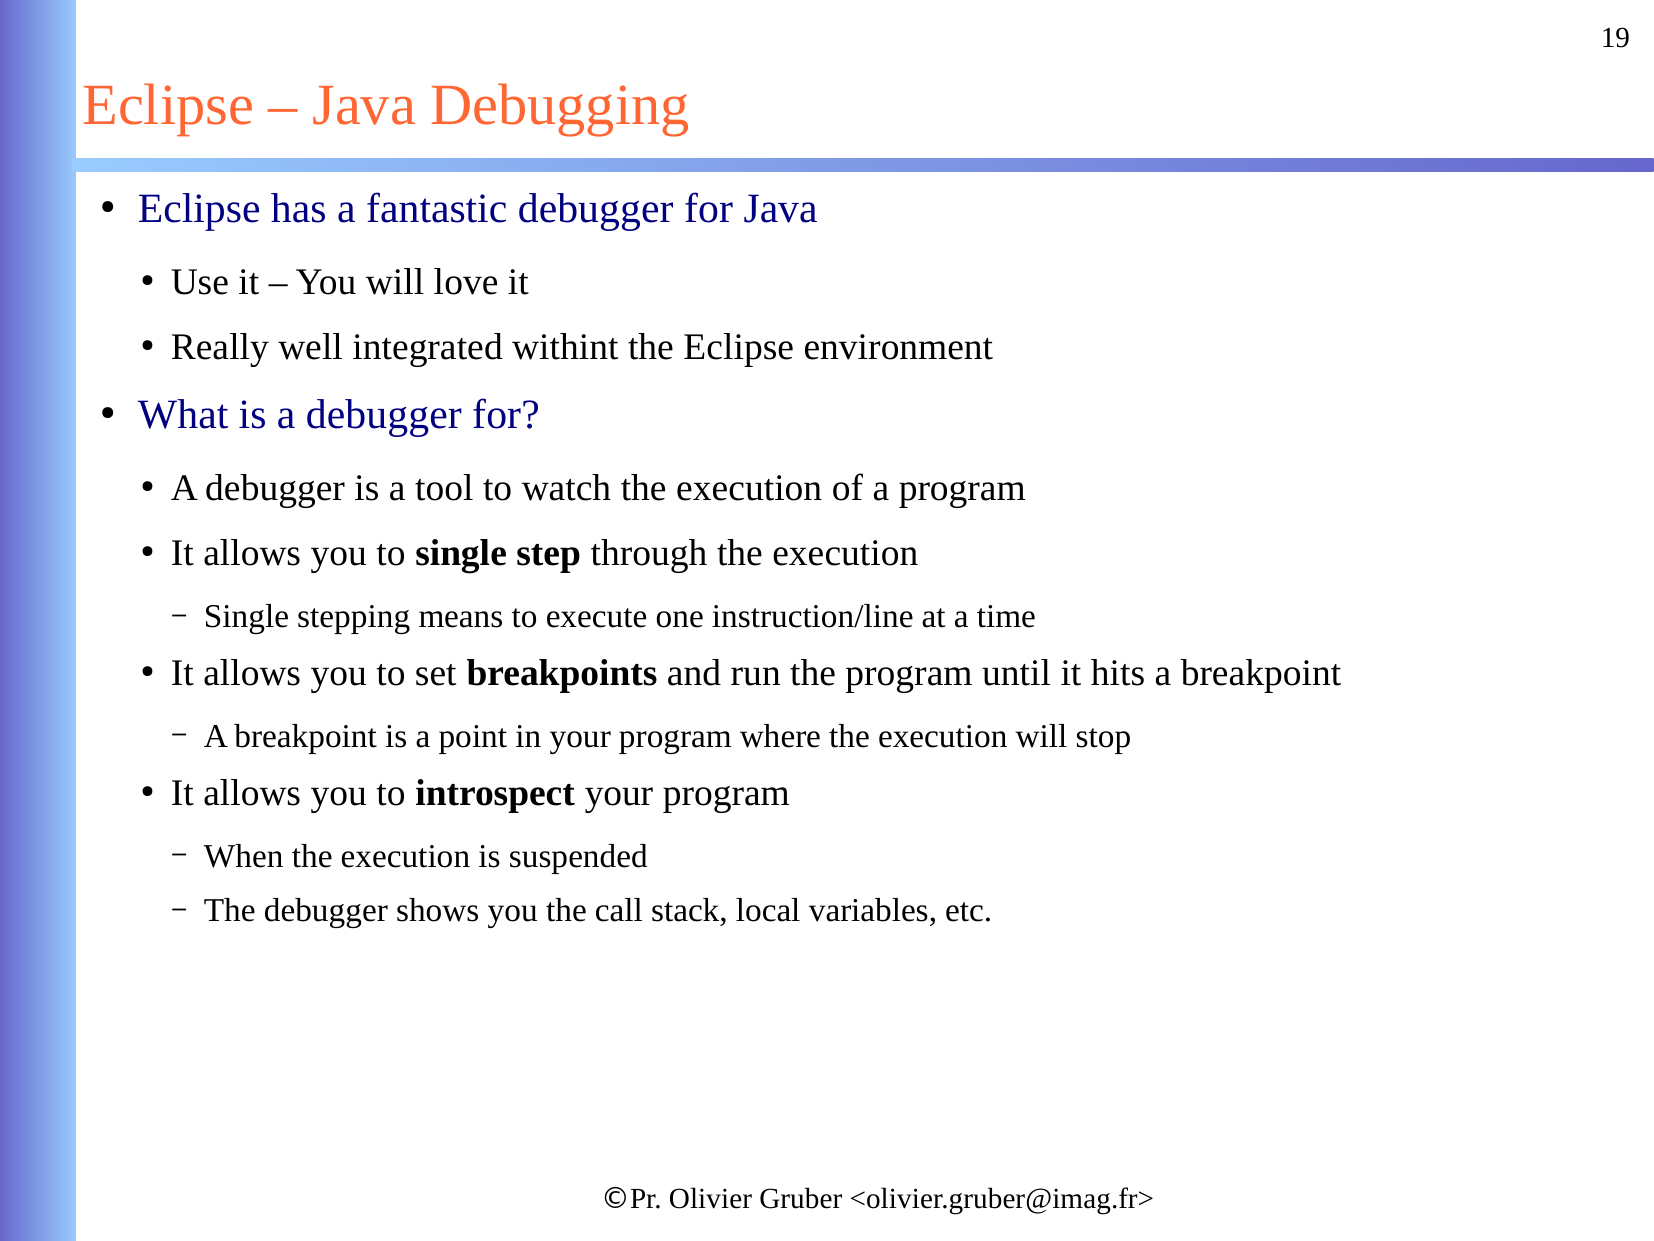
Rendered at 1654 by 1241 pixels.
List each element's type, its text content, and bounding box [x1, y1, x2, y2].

list Eclipse has a fantastic debugger for Java Use it – You will love it Really well integrated withint the Eclipse environment What is a debugger for? A debugger is a tool to watch the execution of a program It allows you to single step through the execution Single stepping means to execute one instruction/line at a time It allows you to set breakpoints and run the program until it hits a breakpoint A breakpoint is a point in your program where the execution will stop It allows you to introspect your program When the execution is suspended The debugger shows you the call stack, local variables, etc. [82, 185, 1571, 1129]
title Eclipse – Java Debugging [82, 49, 1571, 161]
